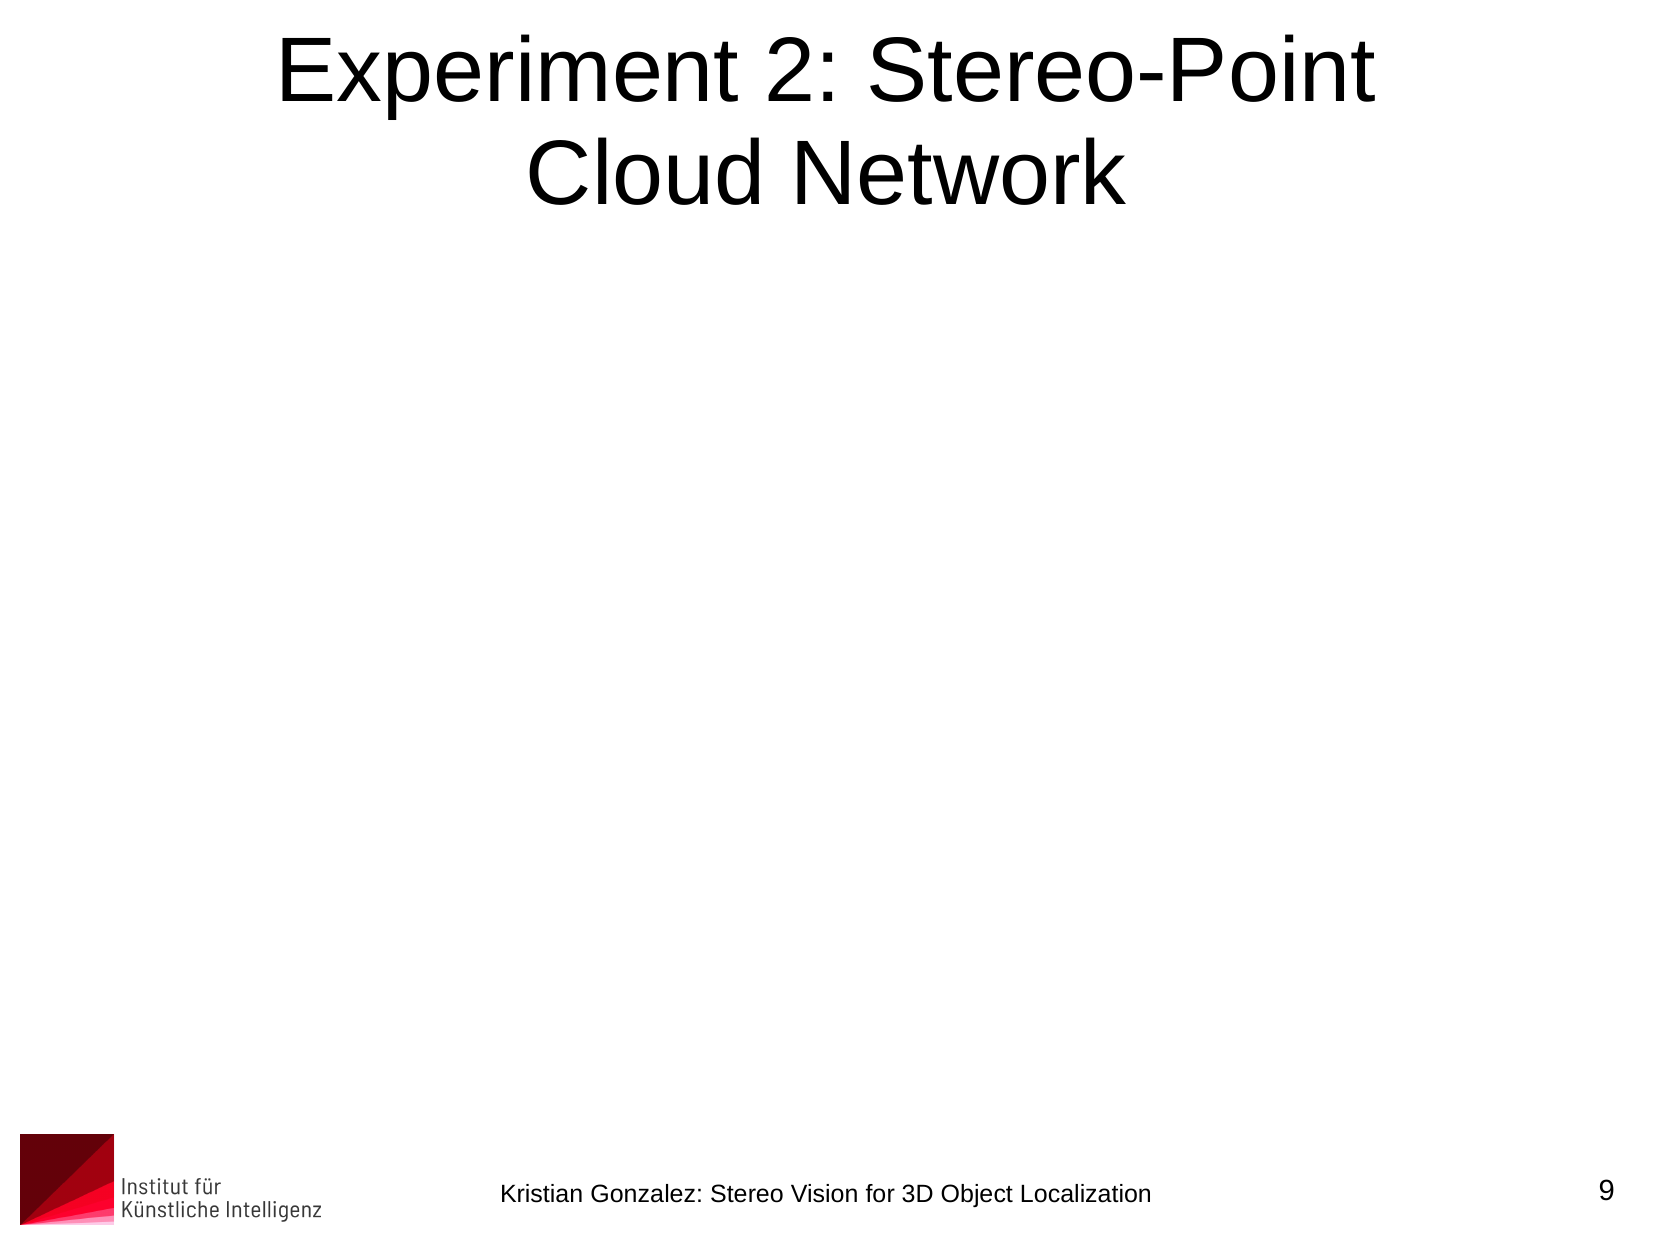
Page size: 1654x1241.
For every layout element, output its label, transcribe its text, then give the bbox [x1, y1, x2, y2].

picture [20, 1134, 321, 1225]
title Experiment 2: Stereo-Point Cloud Network [170, 18, 1483, 224]
